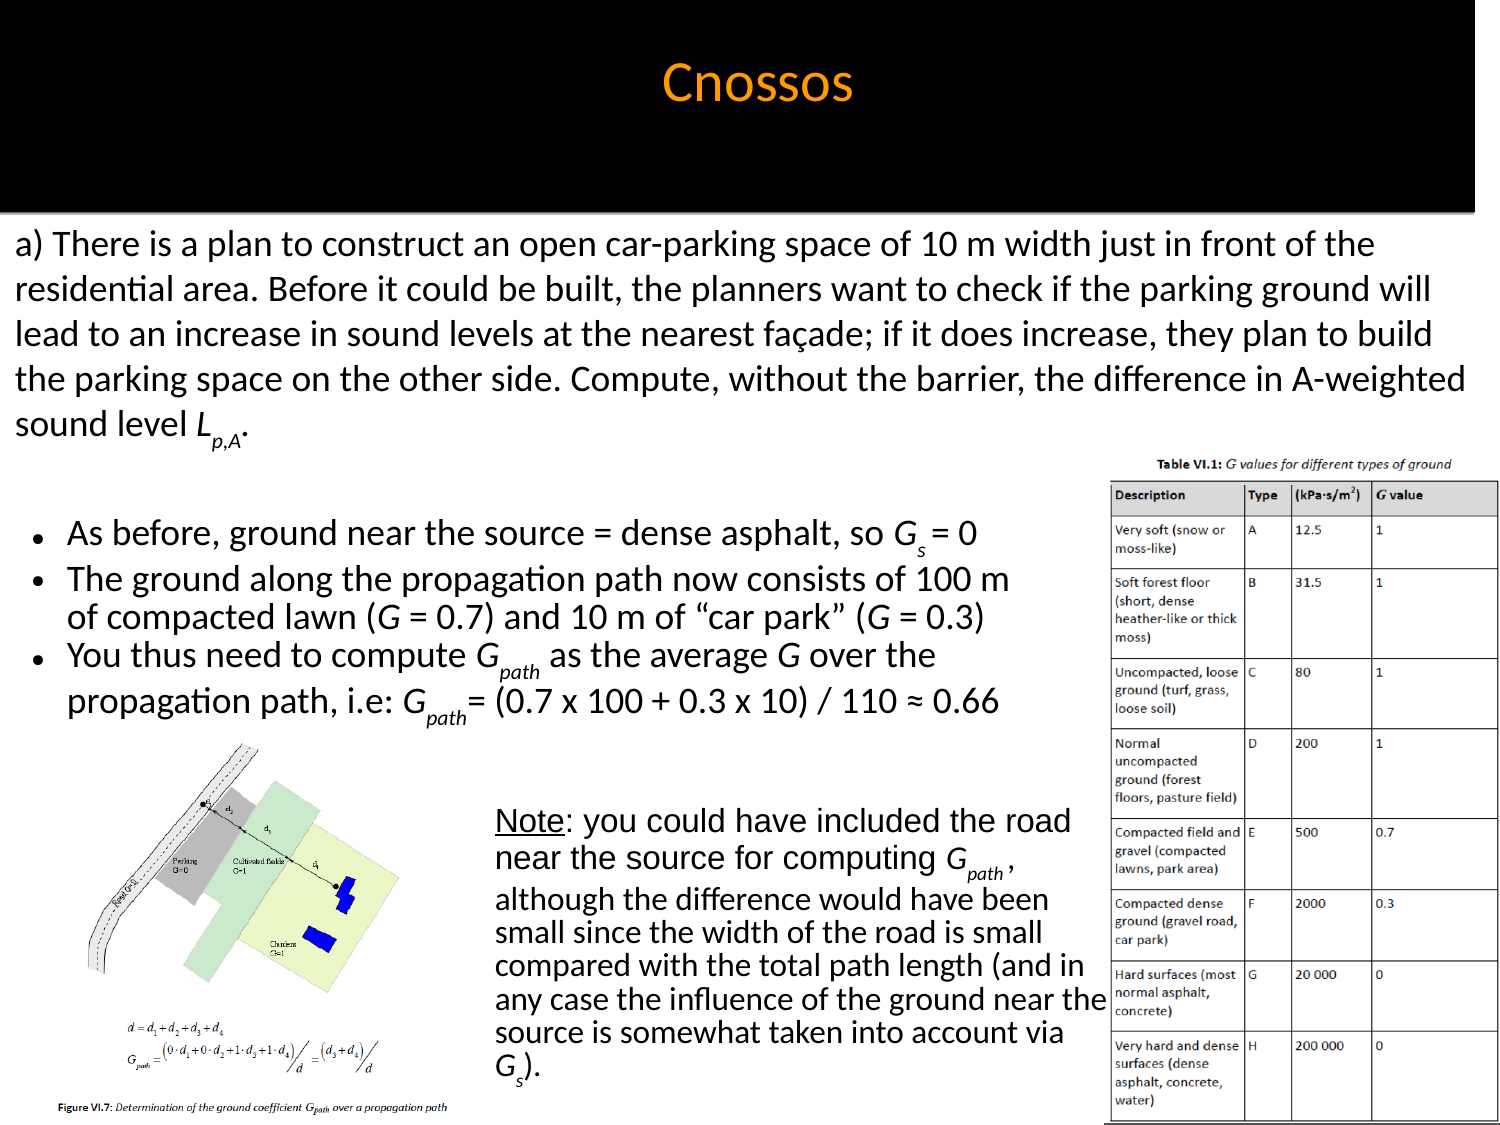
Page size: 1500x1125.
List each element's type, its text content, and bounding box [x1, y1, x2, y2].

text_box As before, ground near the source = dense asphalt, so Gs = 0 The ground along the propagation path now consists of 100 m of compacted lawn (G = 0.7) and 10 m of “car park” (G = 0.3) You thus need to compute Gpath as the average G over the propagation path, i.e: Gpath= (0.7 x 100 + 0.3 x 10) / 110 ≈ 0.66 [16, 510, 1036, 739]
text_box [0, 0, 1475, 111]
picture [1104, 461, 1500, 1125]
text_box a) There is a plan to construct an open car-parking space of 10 m width just in front of the residential area. Before it could be built, the planners want to check if the parking ground will lead to an increase in sound levels at the nearest façade; if it does increase, they plan to build the parking space on the other side. Compute, without the barrier, the difference in A-weighted sound level Lp,A. [0, 111, 1500, 461]
title Cnossos [100, 35, 1417, 111]
text_box Note: you could have included the road near the source for computing Gpath , although the difference would have been small since the width of the road is small compared with the total path length (and in any case the influence of the ground near the source is somewhat taken into account via Gs). [480, 795, 1126, 1111]
picture [9, 734, 481, 1122]
